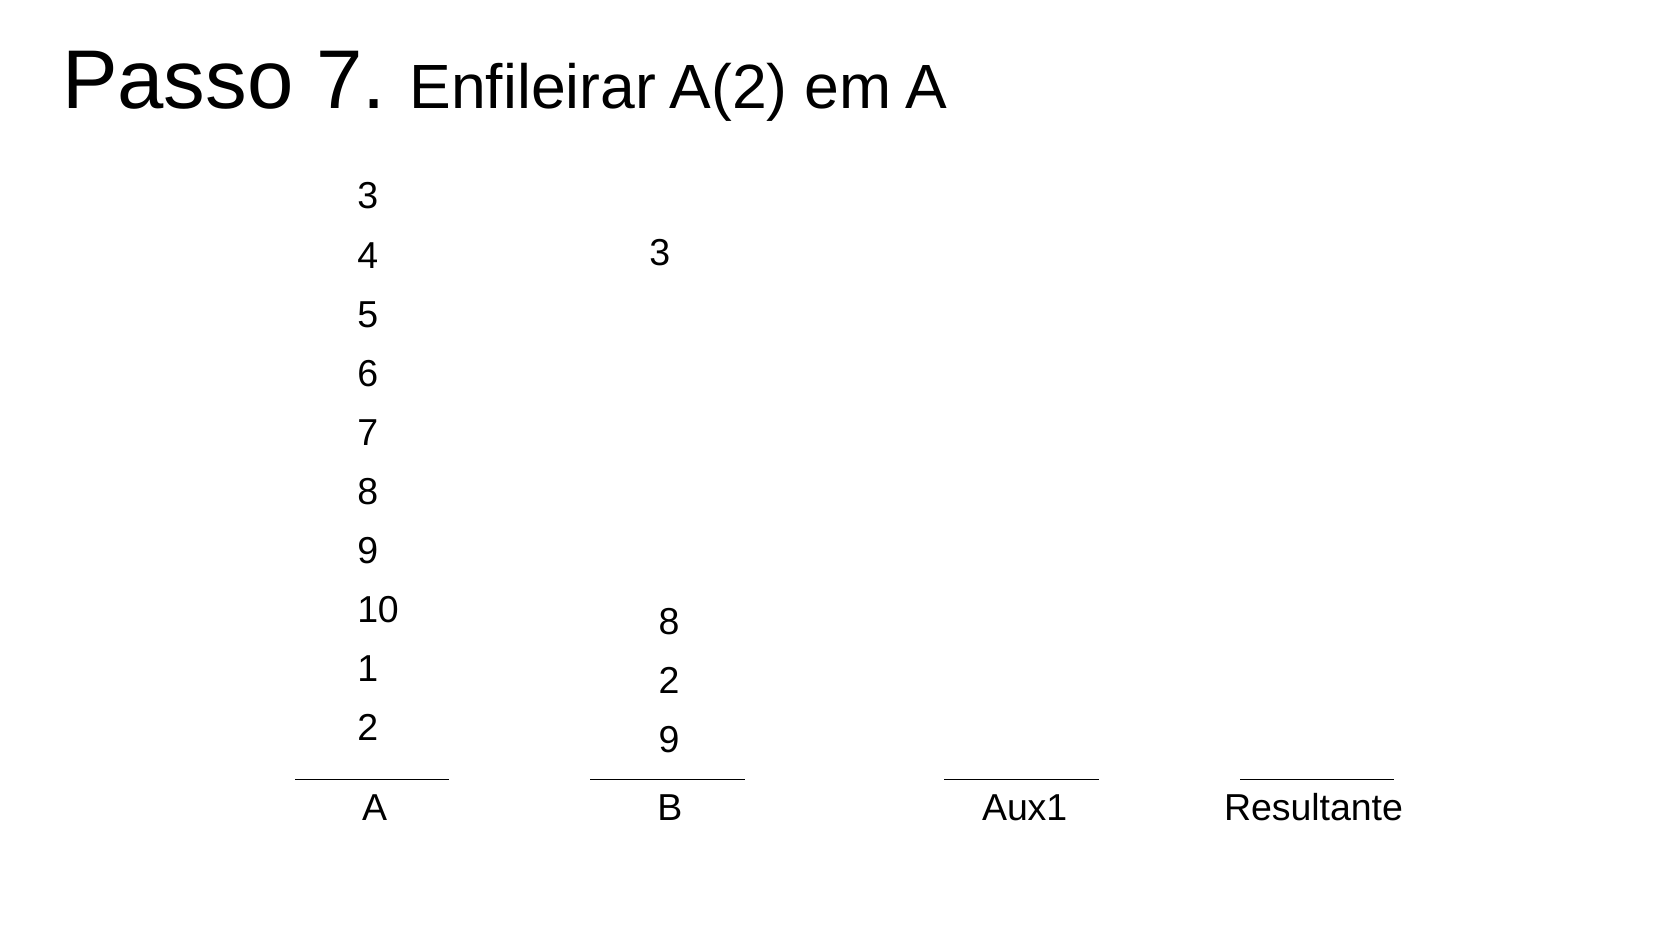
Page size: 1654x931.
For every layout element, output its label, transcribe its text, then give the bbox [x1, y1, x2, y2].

text_box 9 [643, 710, 695, 768]
text_box 6 [342, 344, 393, 402]
text_box 8 [342, 462, 393, 520]
text_box B [642, 780, 698, 837]
text_box 2 [342, 699, 426, 756]
text_box 3 [634, 224, 686, 282]
text_box 8 [643, 592, 695, 650]
text_box 4 [342, 226, 393, 284]
text_box 3 [342, 167, 393, 225]
text_box Aux1 [967, 780, 1083, 837]
text_box 9 [342, 521, 393, 579]
text_box 5 [342, 285, 393, 343]
text_box Resultante [1209, 779, 1418, 837]
text_box 10 [342, 580, 426, 638]
text_box Passo 7. Enfileirar A(2) em A [47, 25, 1607, 274]
text_box A [347, 779, 508, 837]
text_box 1 [342, 640, 426, 697]
text_box 7 [342, 403, 393, 461]
text_box 2 [643, 651, 695, 709]
